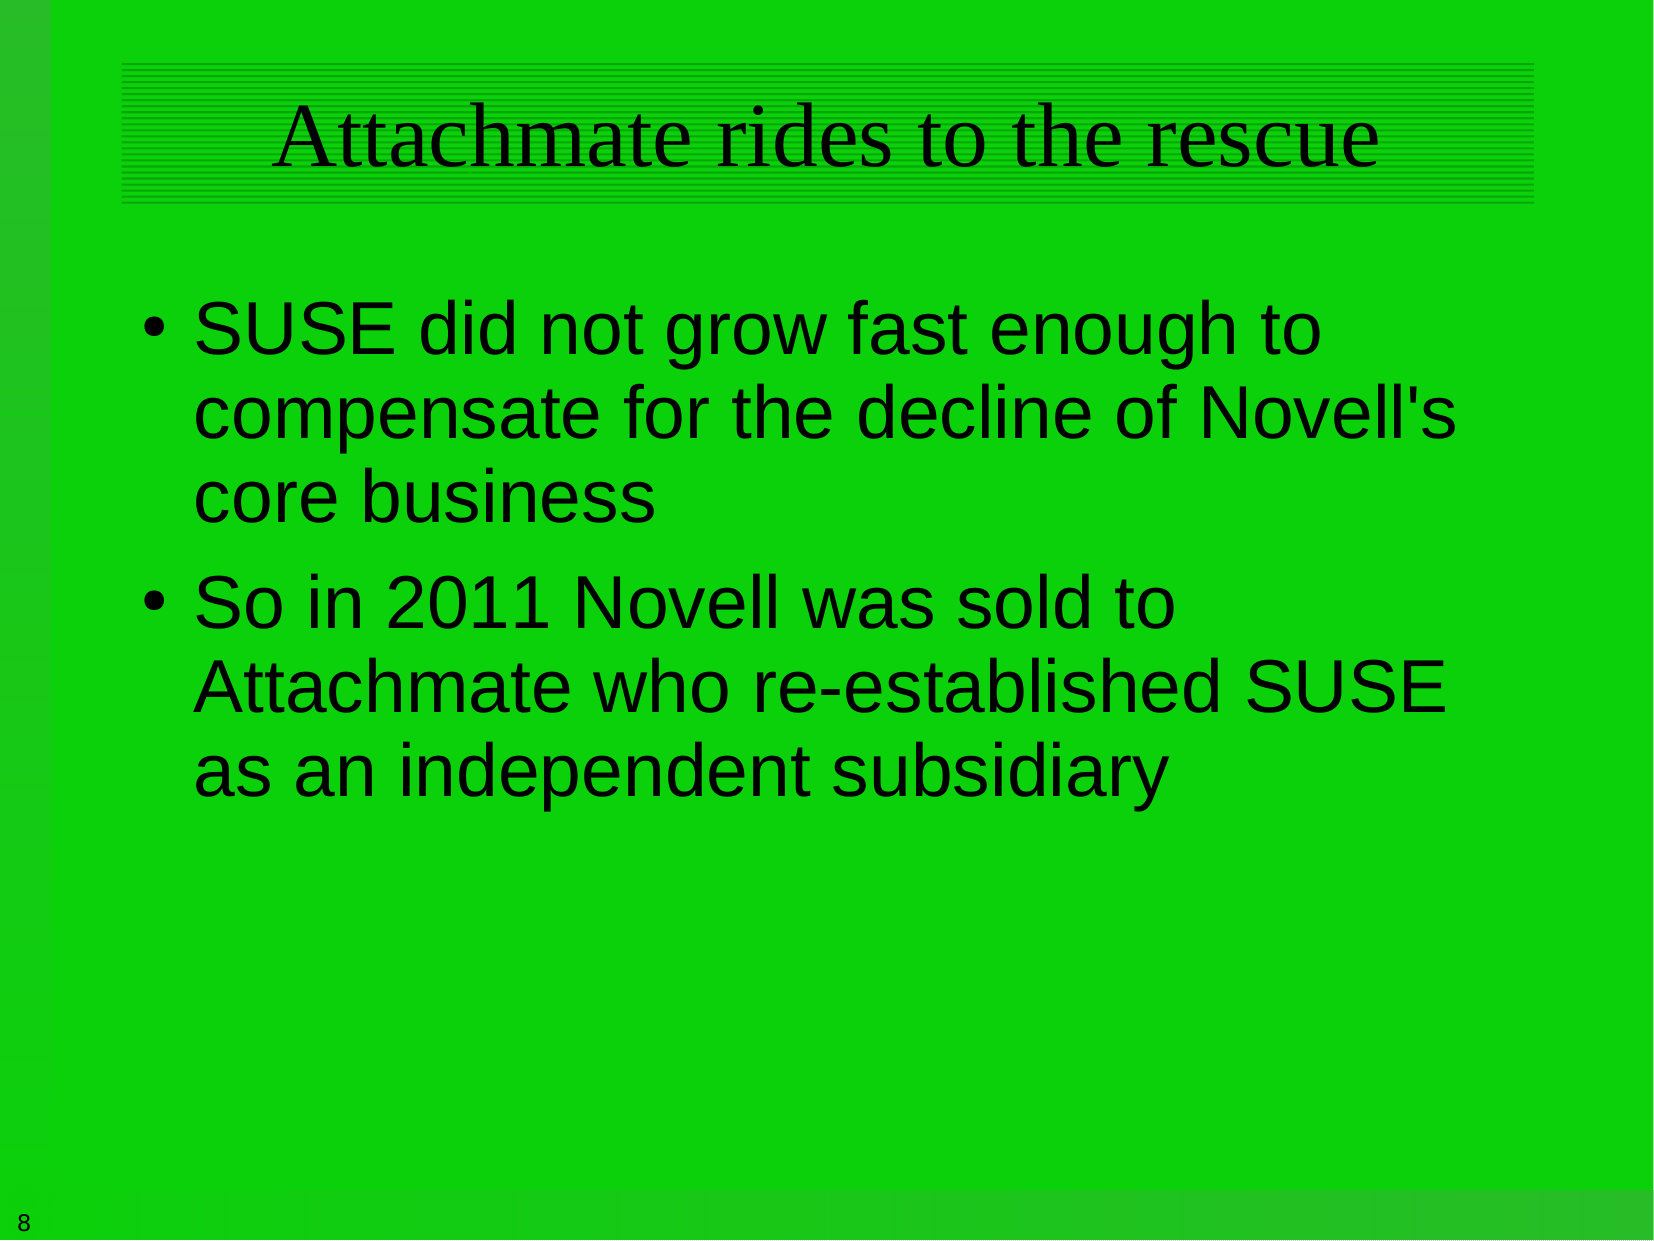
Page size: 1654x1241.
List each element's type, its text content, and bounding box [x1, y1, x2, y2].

title Attachmate rides to the rescue [151, 56, 1503, 215]
list SUSE did not grow fast enough to compensate for the decline of Novell's core business So in 2011 Novell was sold to Attachmate who re-established SUSE as an independent subsidiary [123, 286, 1536, 1165]
